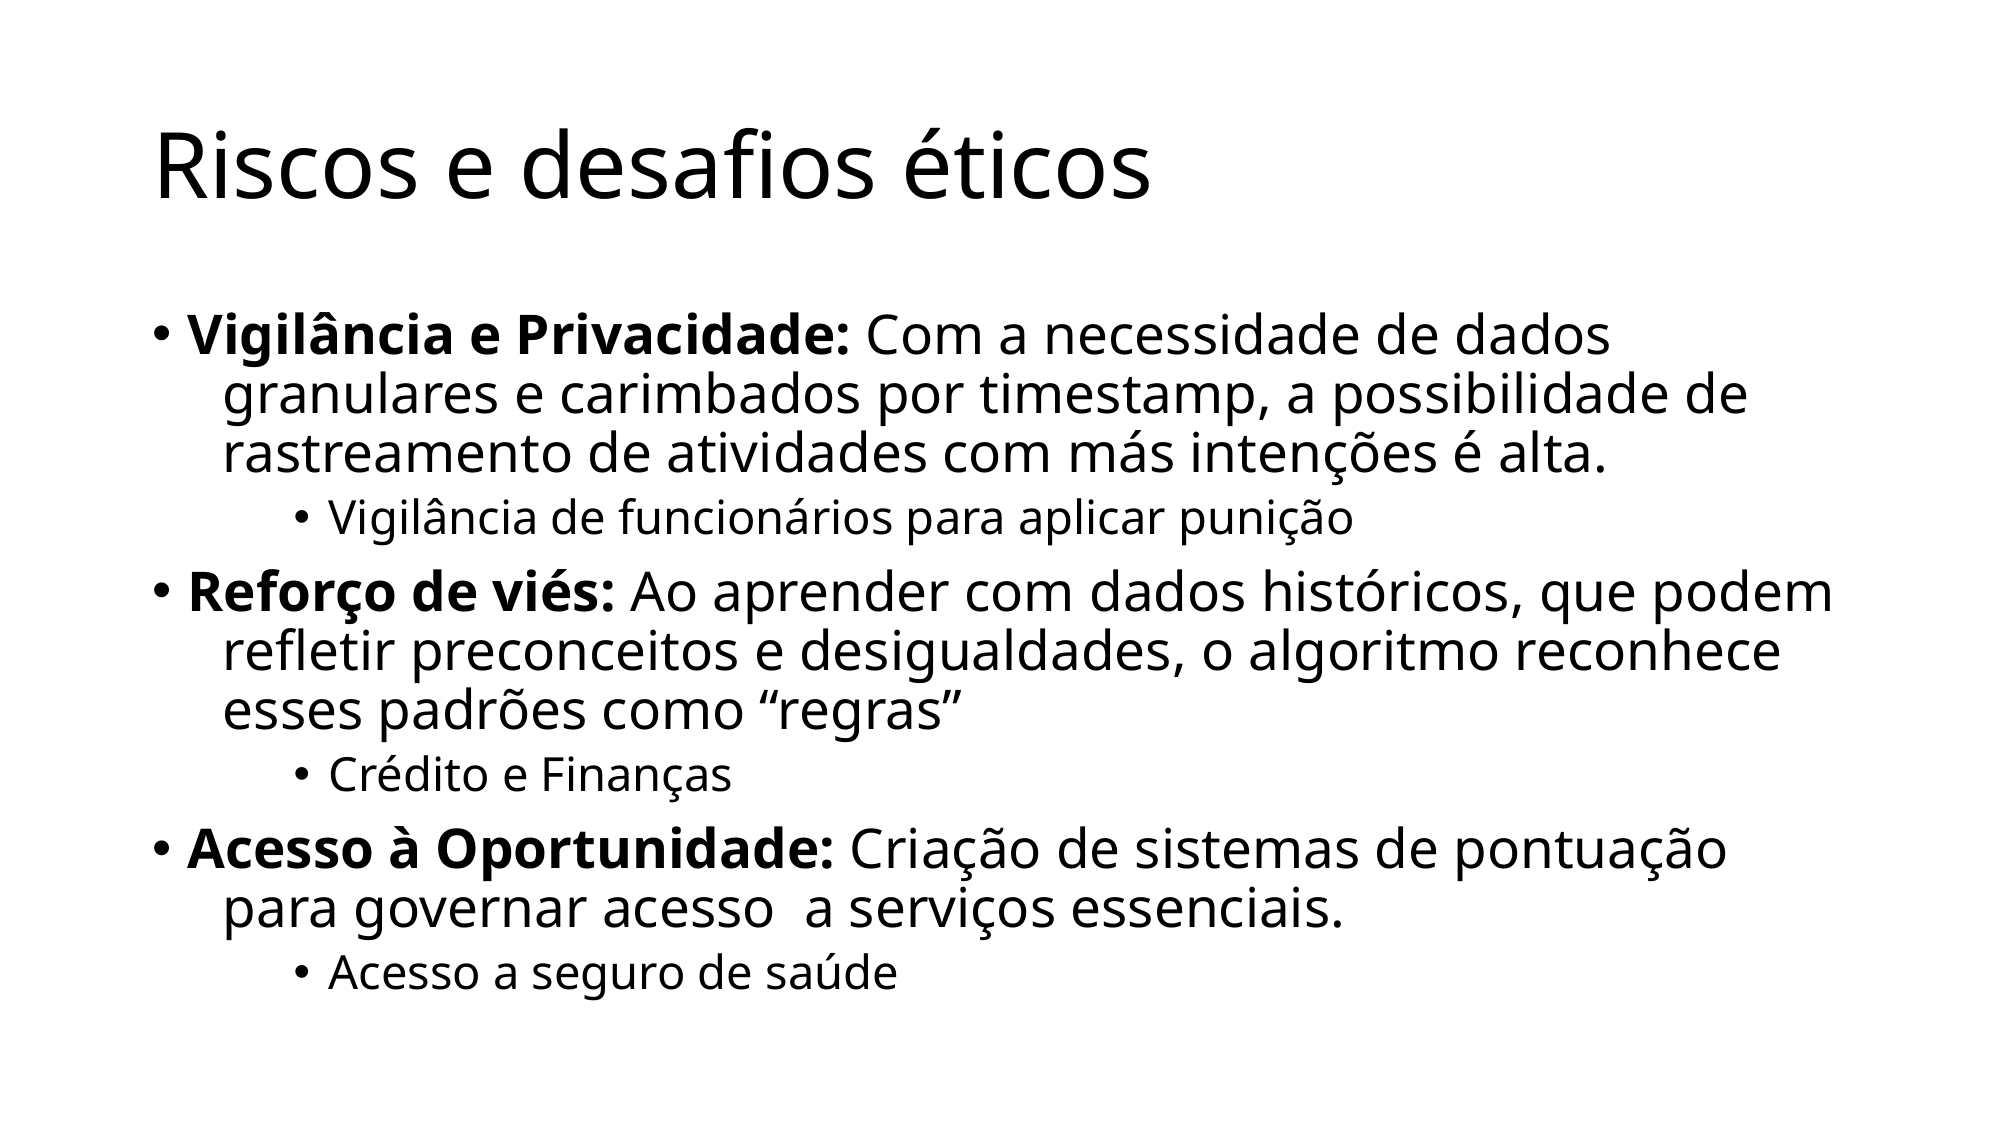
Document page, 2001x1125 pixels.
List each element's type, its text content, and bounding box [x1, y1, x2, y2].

list Vigilância e Privacidade: Com a necessidade de dados granulares e carimbados por timestamp, a possibilidade de rastreamento de atividades com más intenções é alta. Vigilância de funcionários para aplicar punição Reforço de viés: Ao aprender com dados históricos, que podem refletir preconceitos e desigualdades, o algoritmo reconhece esses padrões como “regras” Crédito e Finanças Acesso à Oportunidade: Criação de sistemas de pontuação para governar acesso a serviços essenciais. Acesso a seguro de saúde [137, 299, 1863, 1014]
title Riscos e desafios éticos [137, 59, 1863, 278]
